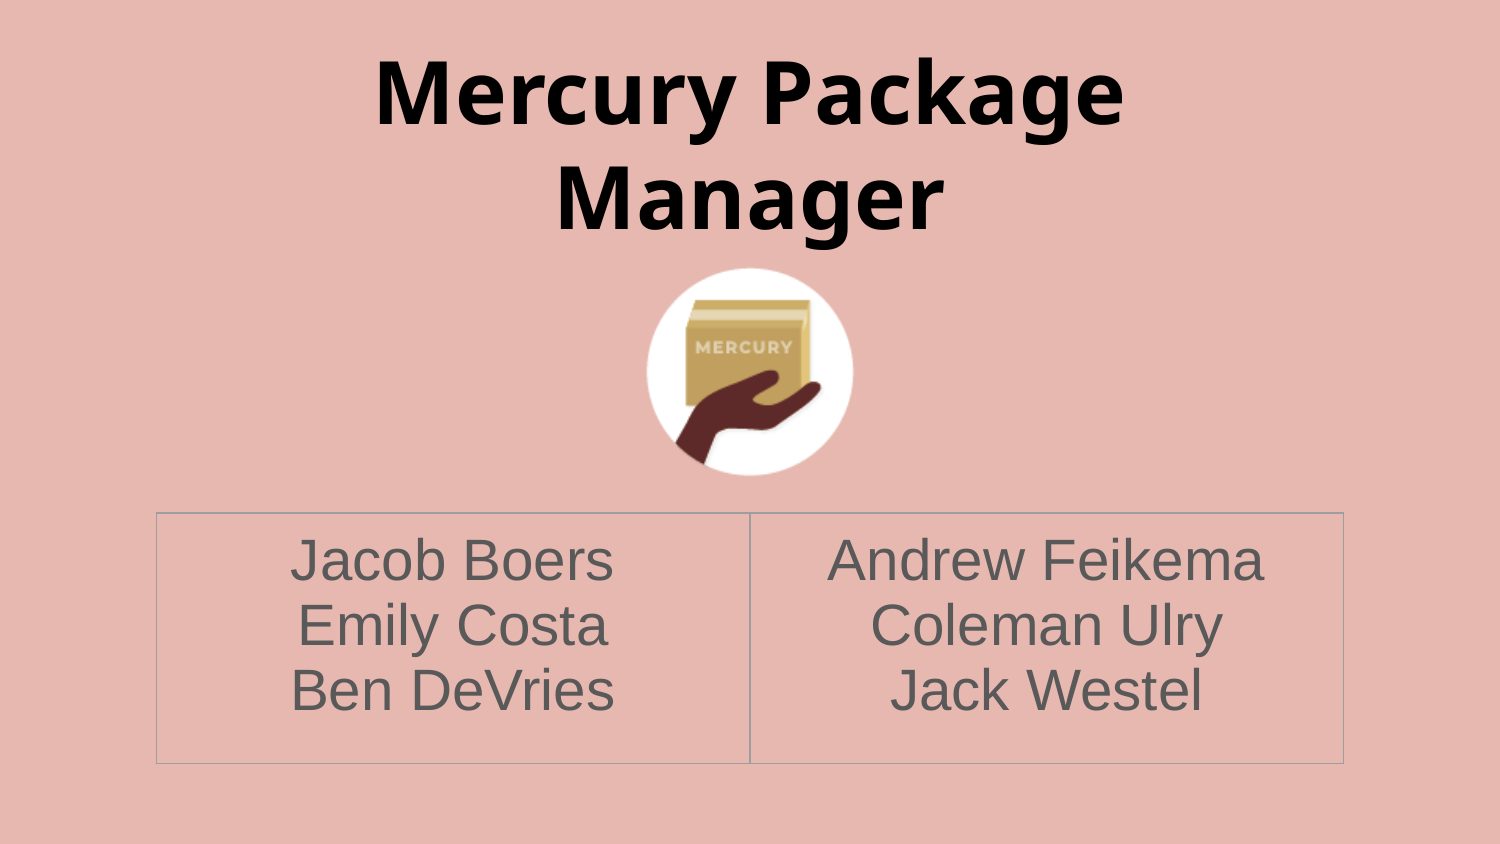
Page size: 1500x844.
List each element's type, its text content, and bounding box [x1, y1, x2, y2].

table_header Jacob Boers Emily Costa Ben DeVries [157, 514, 749, 763]
subtitle [51, 464, 1449, 812]
table_header Andrew Feikema Coleman Ulry Jack Westel [751, 514, 1343, 763]
title Mercury Package Manager [250, 24, 1250, 262]
picture [639, 261, 861, 484]
